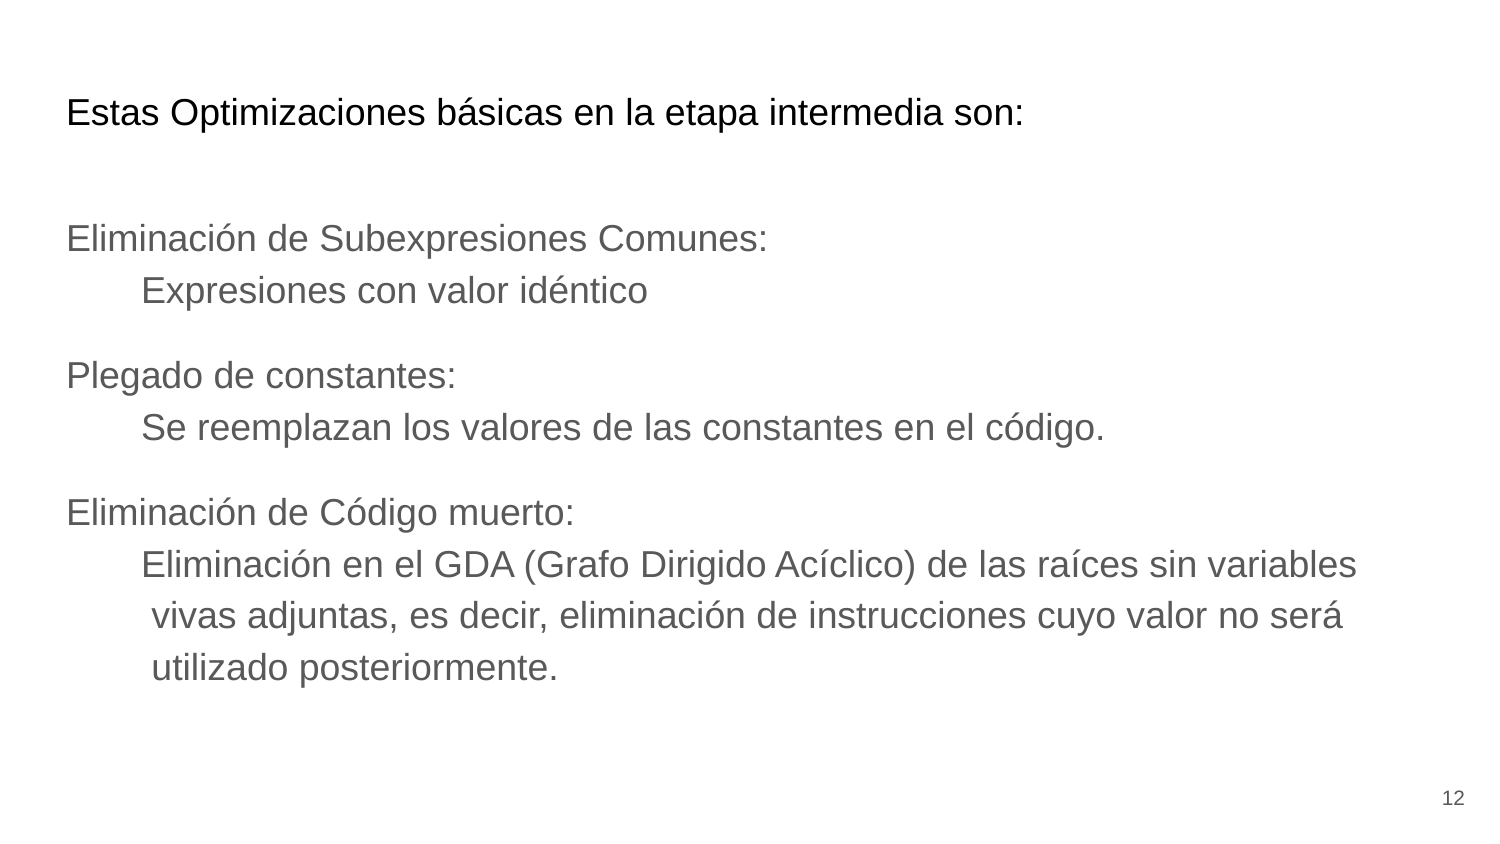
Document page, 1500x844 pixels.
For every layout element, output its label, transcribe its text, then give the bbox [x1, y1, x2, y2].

list Eliminación de Subexpresiones Comunes: Expresiones con valor idéntico Plegado de constantes: Se reemplazan los valores de las constantes en el código. Eliminación de Código muerto: Eliminación en el GDA (Grafo Dirigido Acíclico) de las raíces sin variables vivas adjuntas, es decir, eliminación de instrucciones cuyo valor no será utilizado posteriormente. [51, 192, 1449, 750]
title Estas Optimizaciones básicas en la etapa intermedia son: [51, 72, 1449, 167]
slide_number <number> [1389, 764, 1480, 830]
